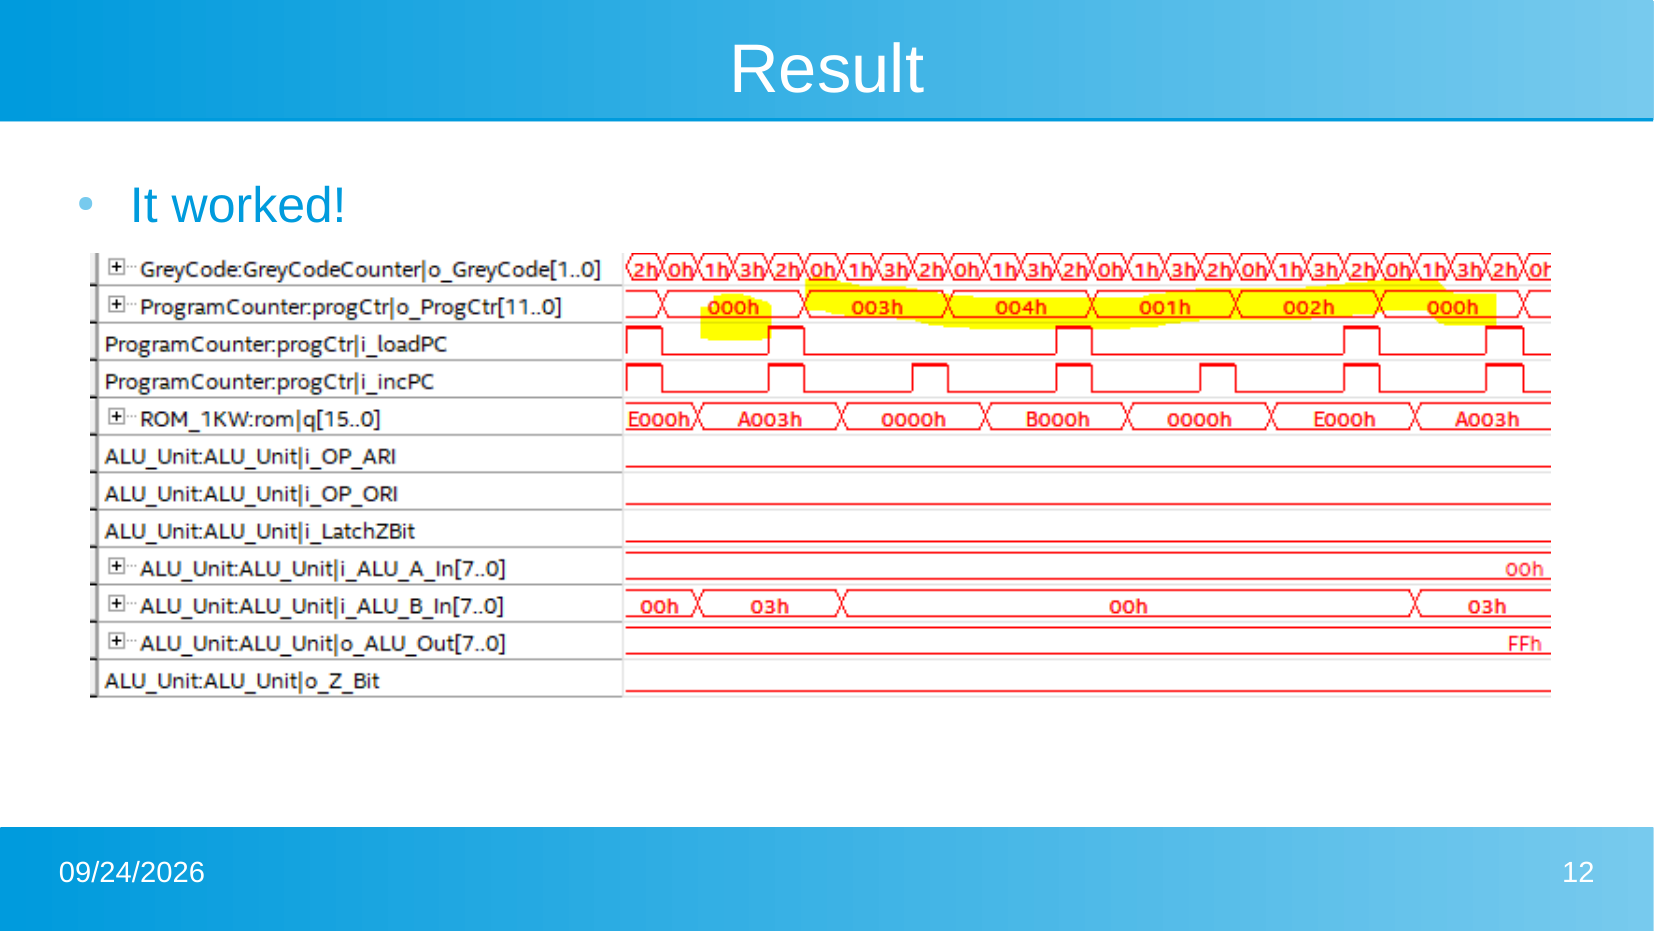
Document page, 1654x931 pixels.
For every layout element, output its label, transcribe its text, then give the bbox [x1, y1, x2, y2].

picture [90, 253, 1551, 713]
list It worked! [59, 177, 1595, 301]
title Result [59, 29, 1595, 108]
